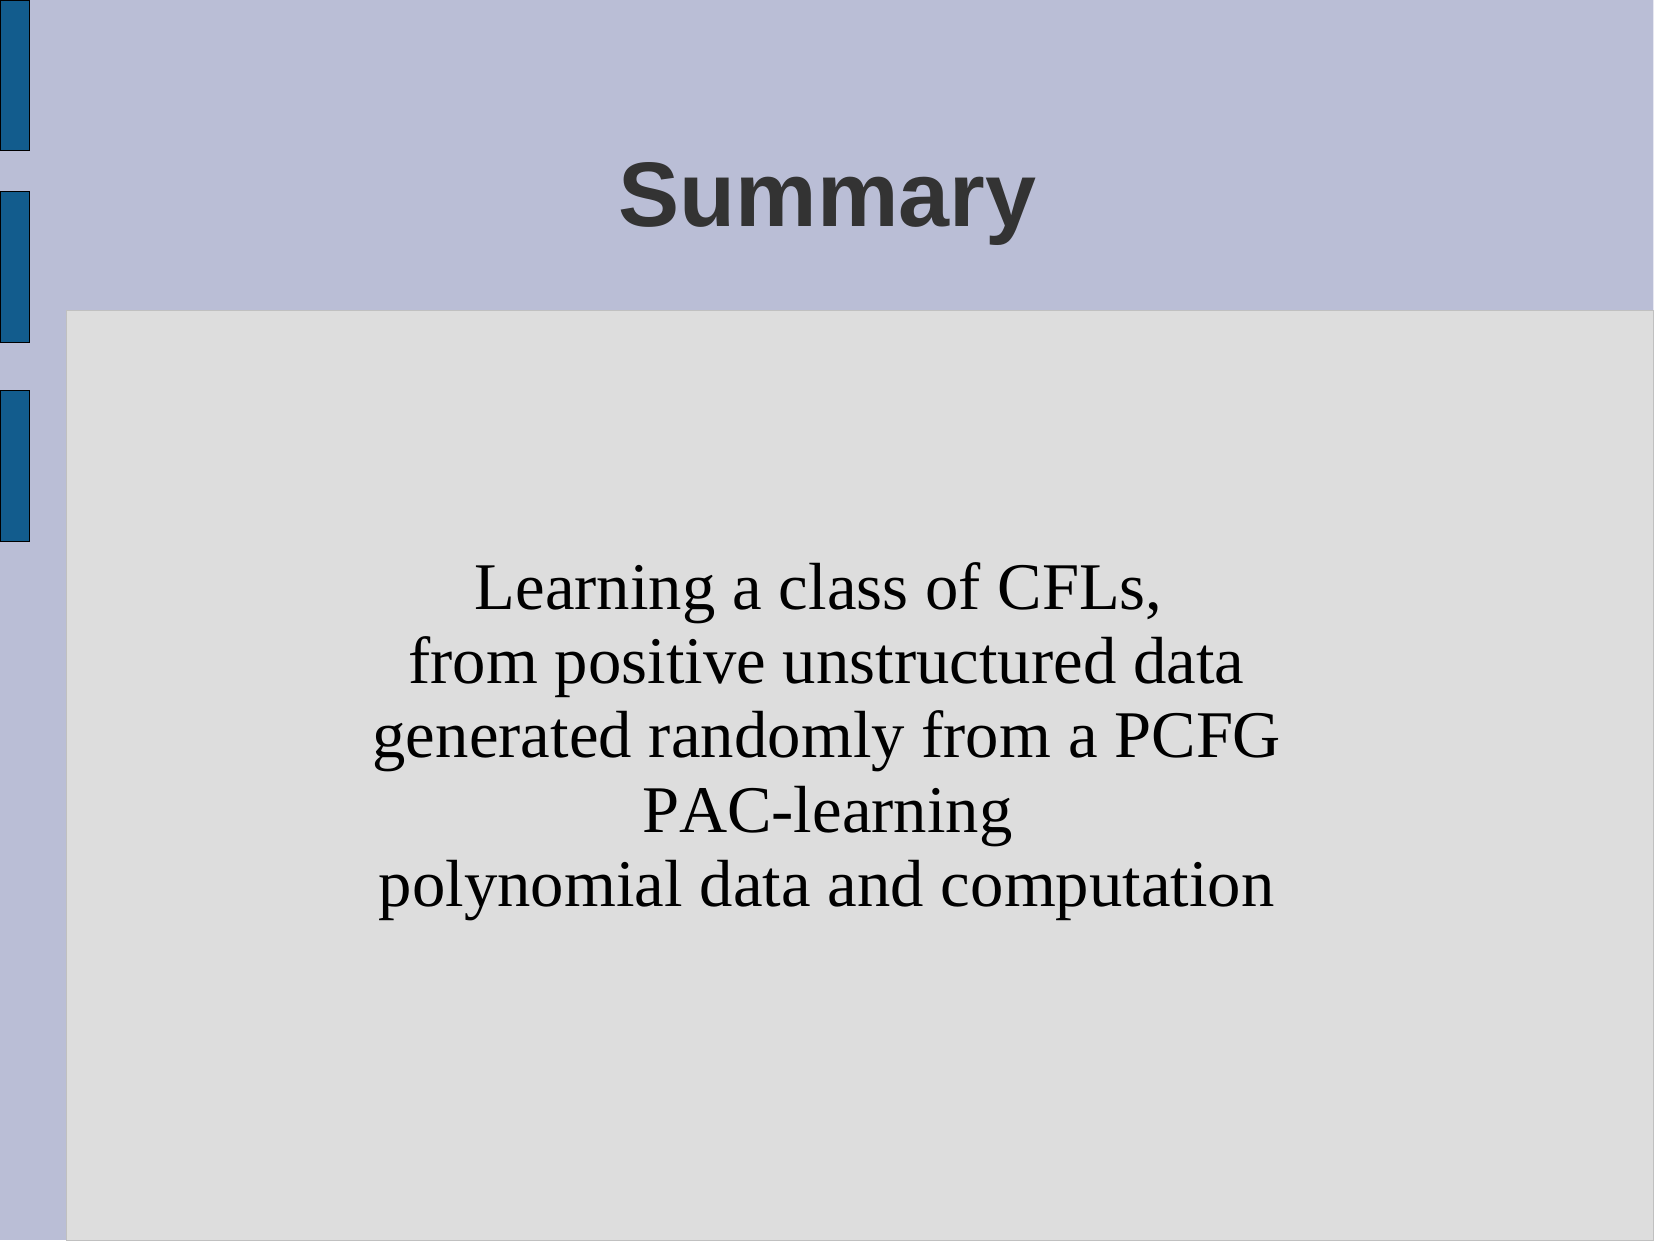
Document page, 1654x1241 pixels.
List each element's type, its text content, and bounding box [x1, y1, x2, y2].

title Summary [121, 91, 1534, 299]
subtitle Learning a class of CFLs, from positive unstructured data generated randomly from a PCFG PAC-learning polynomial data and computation [121, 344, 1534, 1127]
